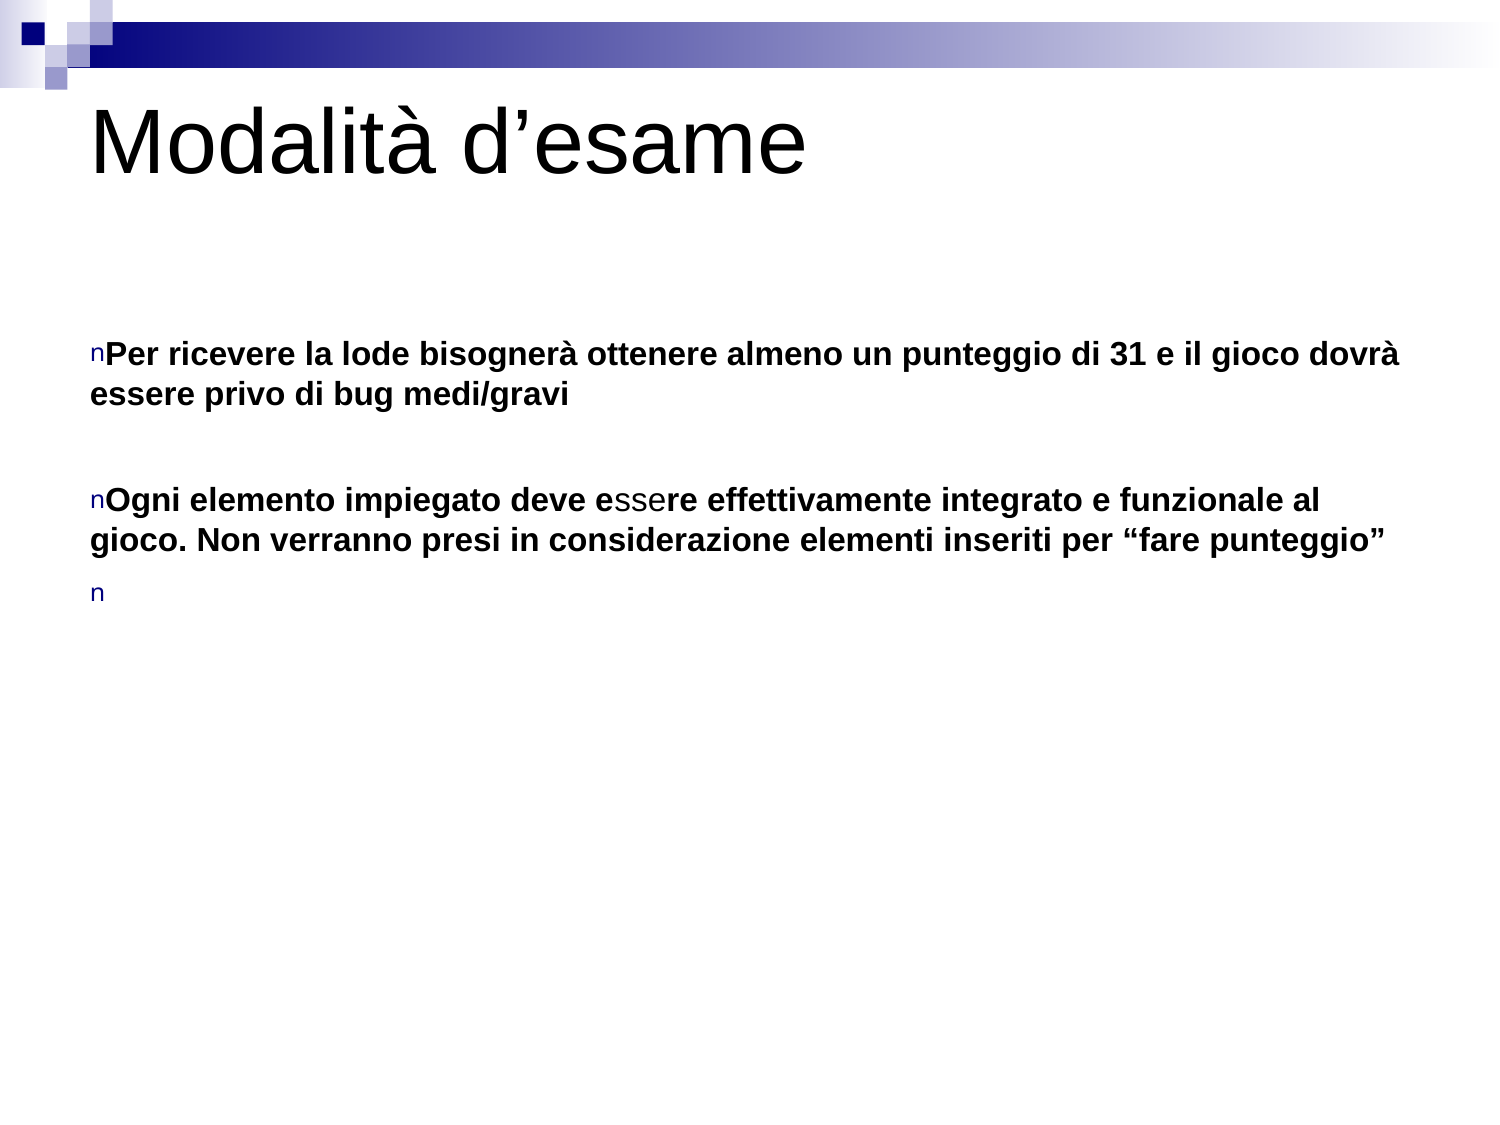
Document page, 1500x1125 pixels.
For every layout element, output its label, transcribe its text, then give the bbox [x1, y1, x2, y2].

list Per ricevere la lode bisognerà ottenere almeno un punteggio di 31 e il gioco dovrà essere privo di bug medi/gravi Ogni elemento impiegato deve essere effettivamente integrato e funzionale al gioco. Non verranno presi in considerazione elementi inseriti per “fare punteggio” [75, 324, 1425, 963]
title Modalità d’esame [75, 75, 1425, 300]
